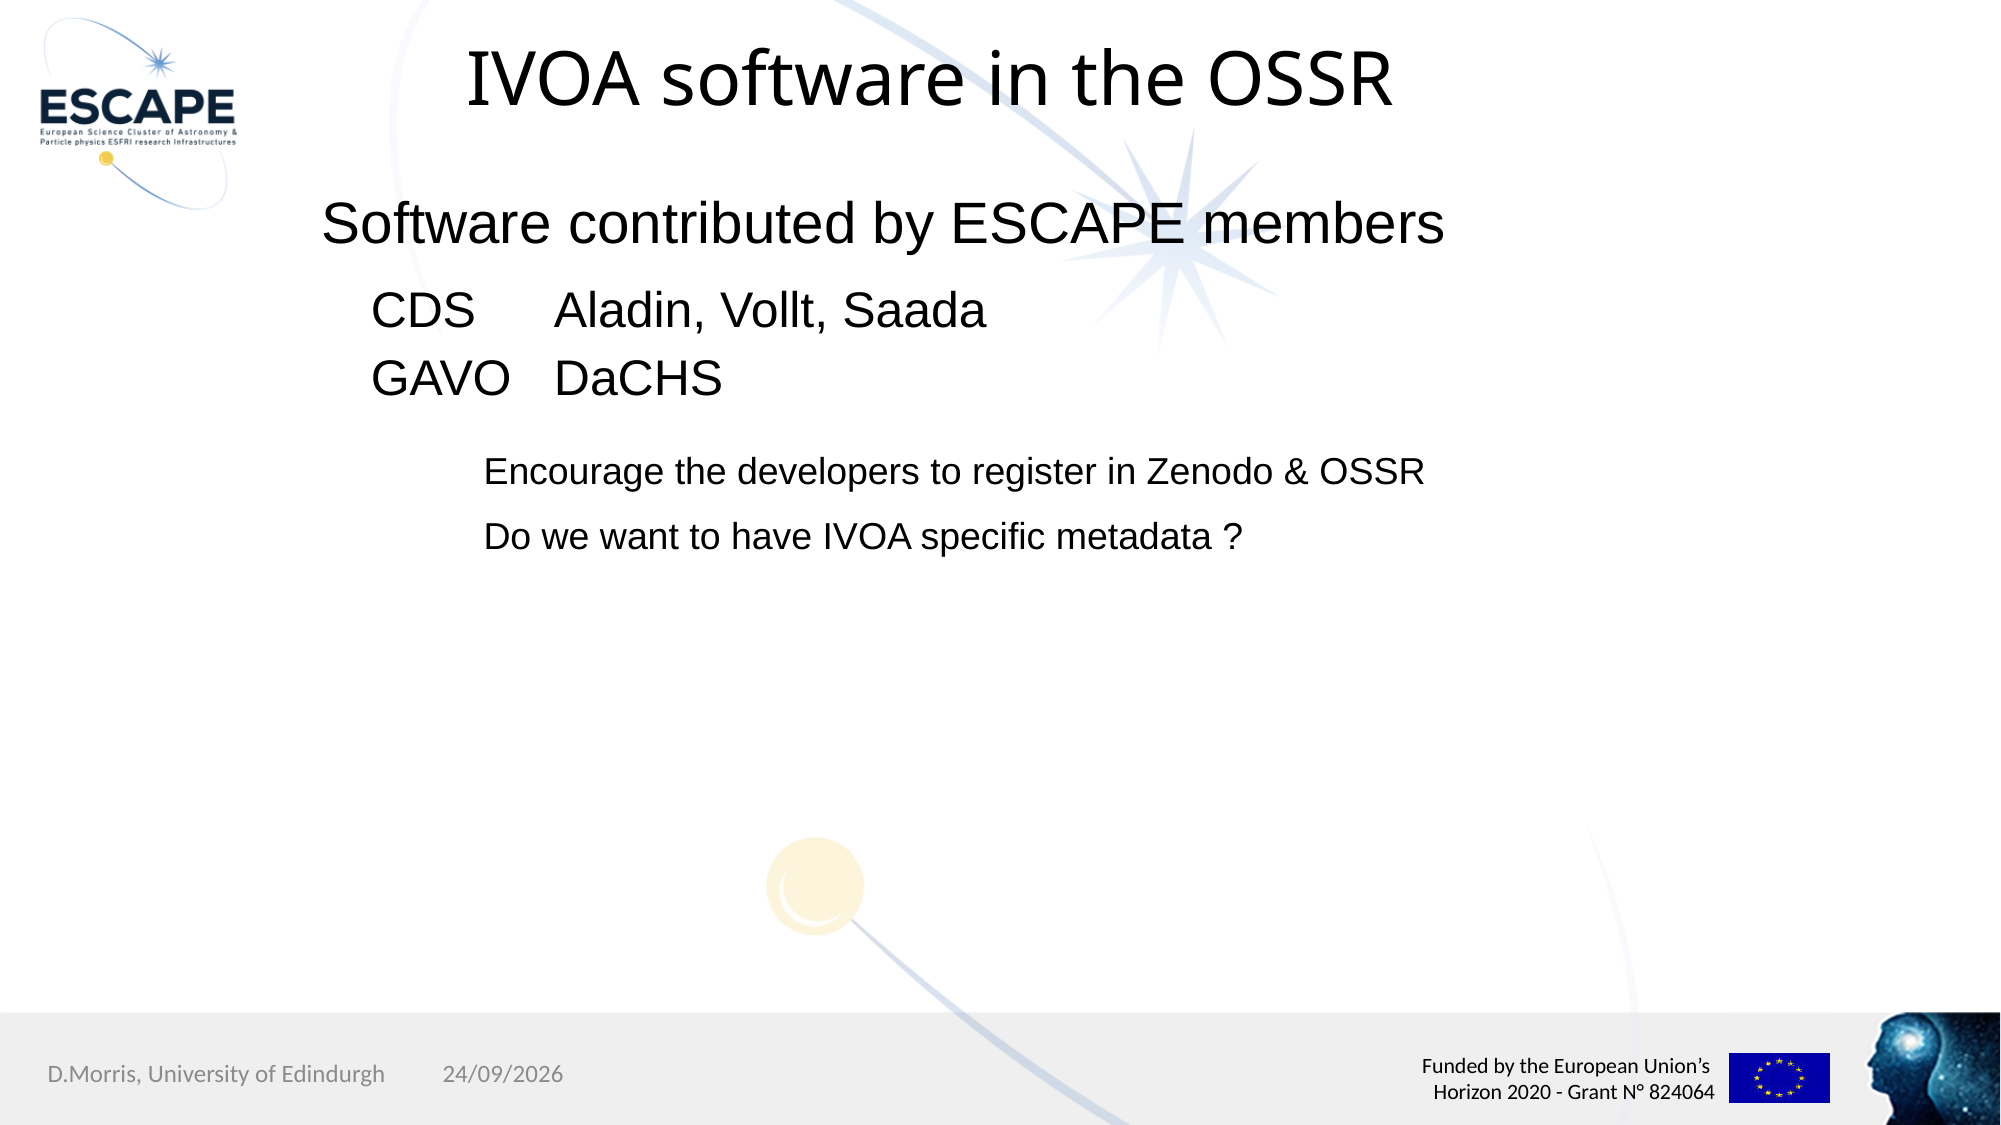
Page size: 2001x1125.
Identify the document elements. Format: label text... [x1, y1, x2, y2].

title IVOA software in the OSSR [450, 11, 1489, 150]
text_box Encourage the developers to register in Zenodo & OSSR [468, 442, 1441, 500]
slide_number 25/05/2021 [427, 1042, 684, 1103]
footer D.Morris, University of Edindurgh [32, 1042, 414, 1103]
text_box Aladin, Vollt, Saada [539, 274, 1104, 346]
text_box DaCHS [539, 342, 970, 414]
text_box Do we want to have IVOA specific metadata ? [468, 507, 1259, 565]
text_box GAVO [356, 342, 538, 414]
text_box CDS [356, 274, 538, 342]
picture [0, 0, 2001, 1125]
text_box Software contributed by ESCAPE members [307, 183, 1498, 263]
